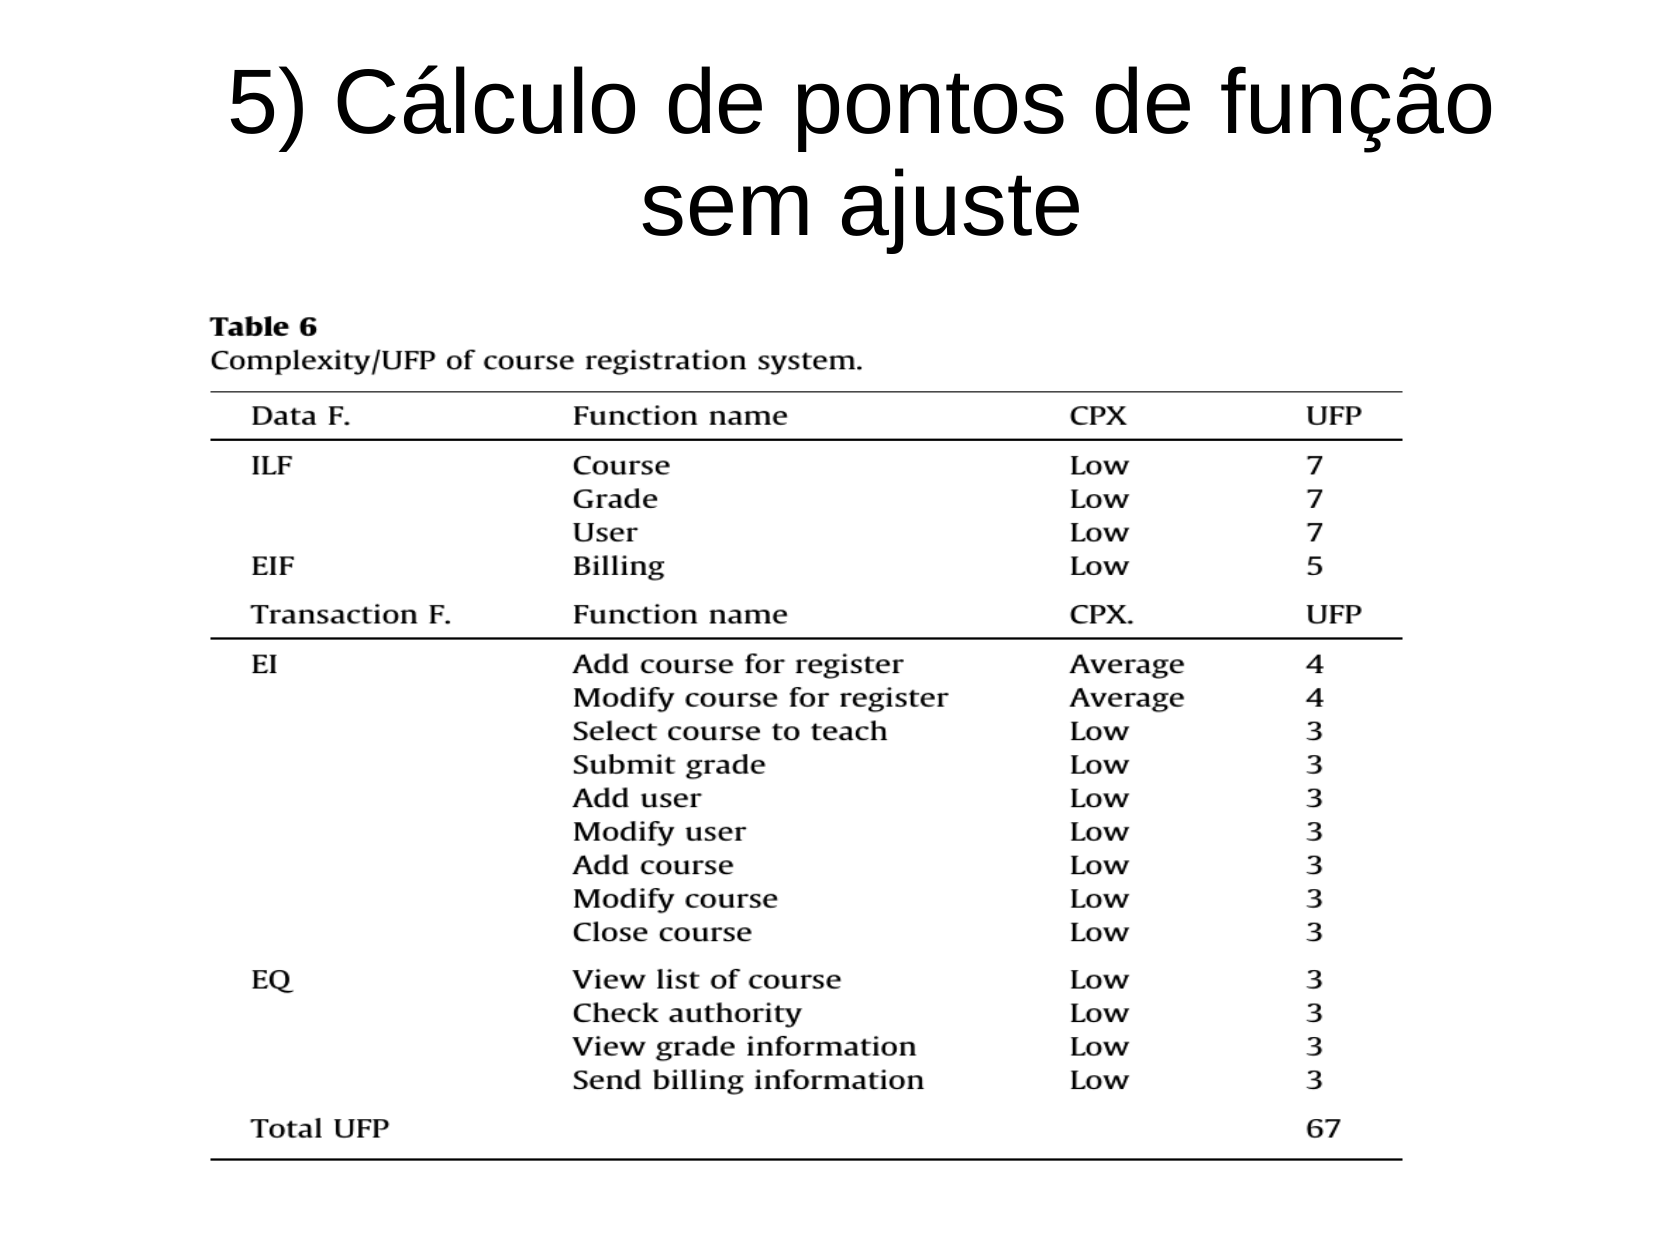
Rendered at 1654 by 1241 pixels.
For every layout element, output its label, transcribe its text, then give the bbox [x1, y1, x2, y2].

title 5) Cálculo de pontos de função sem ajuste [82, 49, 1571, 257]
picture [198, 307, 1414, 1170]
